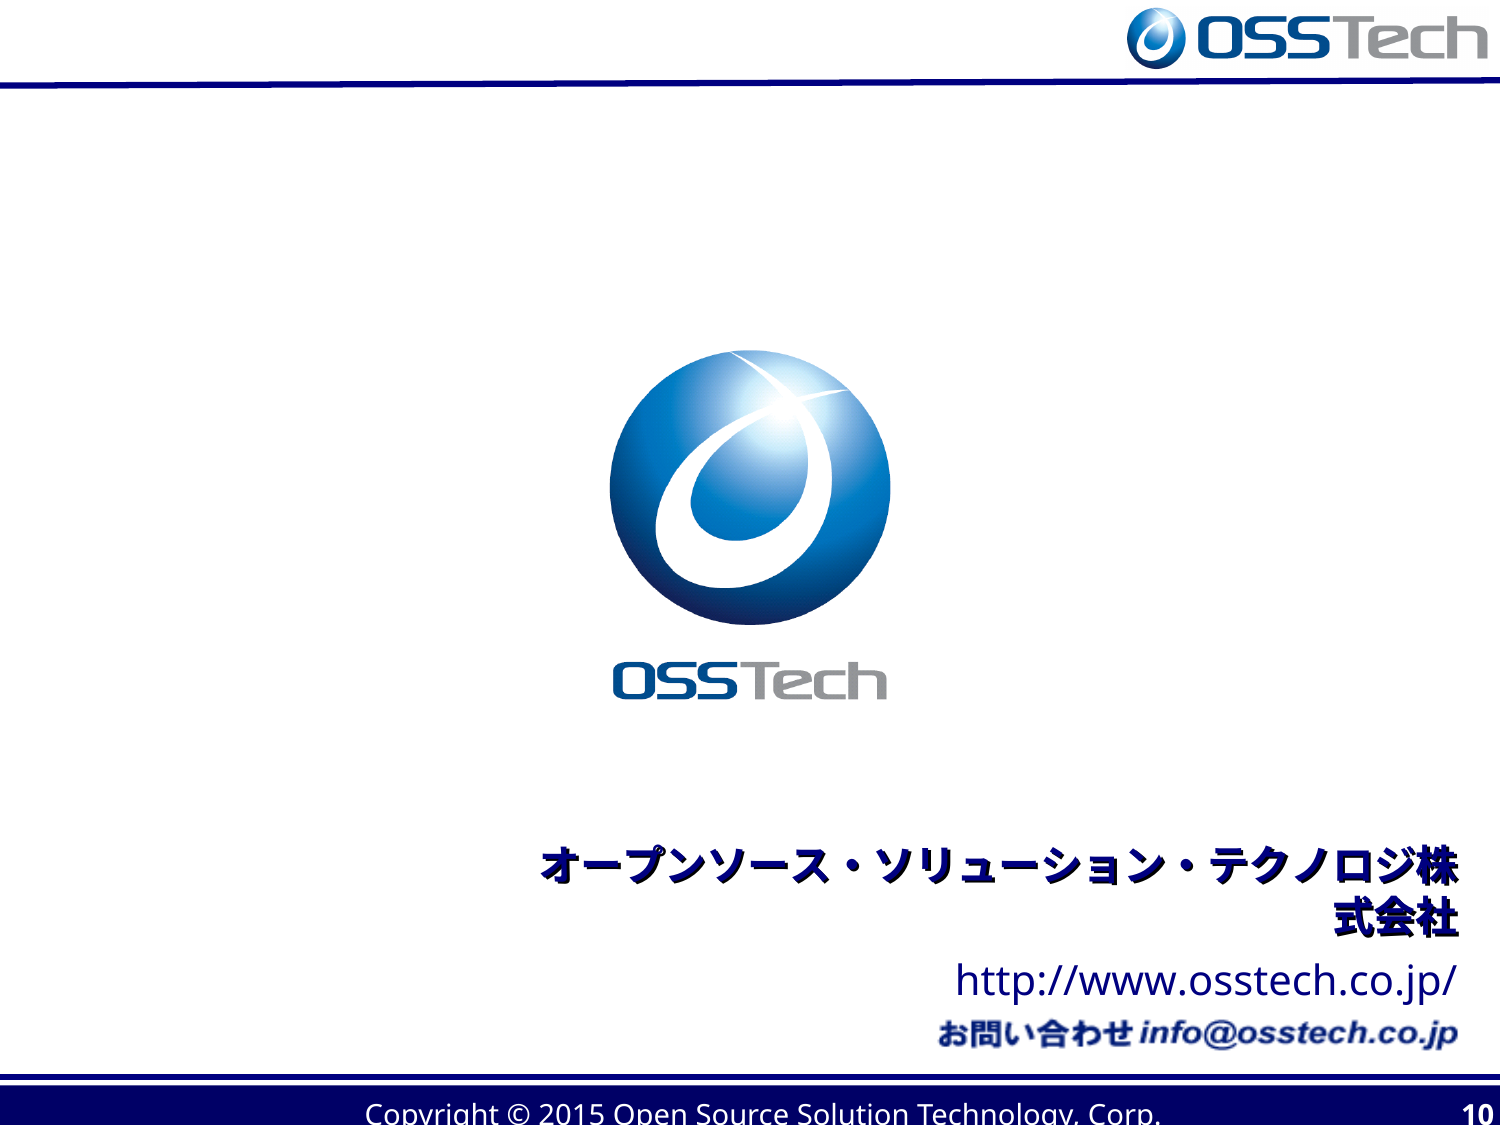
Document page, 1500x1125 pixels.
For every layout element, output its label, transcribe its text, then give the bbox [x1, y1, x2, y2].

picture [932, 1013, 1468, 1056]
picture [607, 348, 893, 702]
text_box オープンソース・ソリューション・テクノロジ株式会社 http://www.osstech.co.jp/ [498, 830, 1473, 1013]
picture [1125, 6, 1489, 70]
